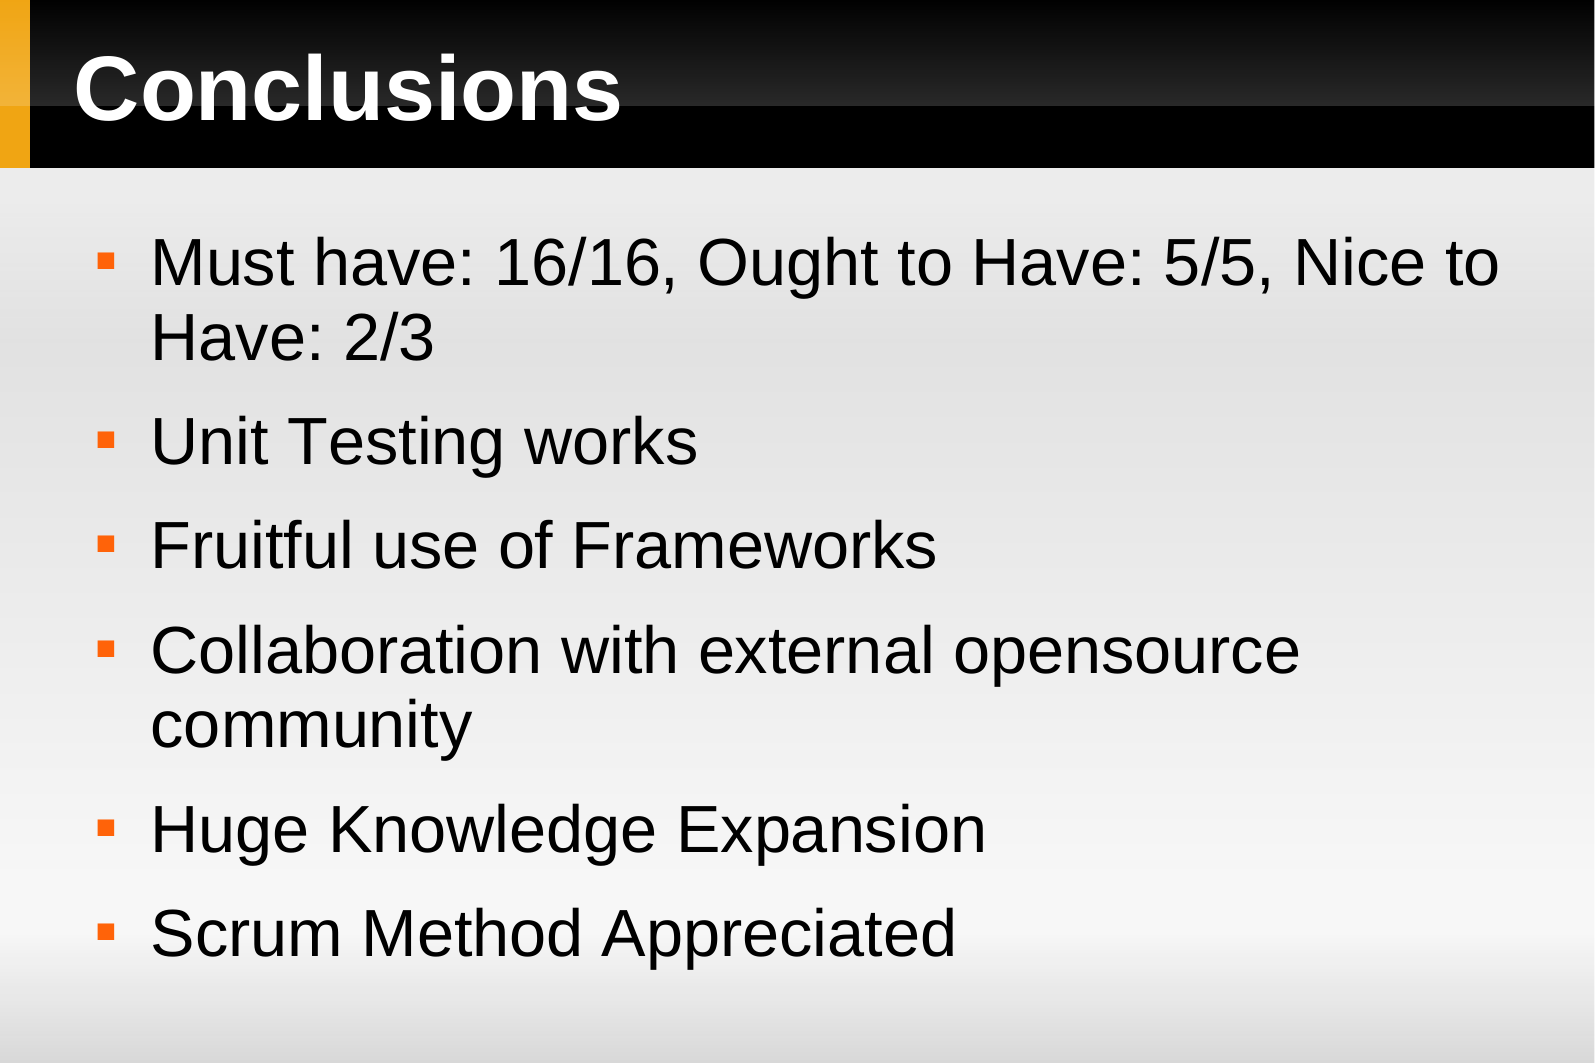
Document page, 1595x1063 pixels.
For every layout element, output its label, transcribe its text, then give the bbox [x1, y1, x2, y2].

picture [0, 0, 1595, 1063]
list Must have: 16/16, Ought to Have: 5/5, Nice to Have: 2/3 Unit Testing works Fruitful use of Frameworks Collaboration with external opensource community Huge Knowledge Expansion Scrum Method Appreciated [79, 225, 1515, 971]
title Conclusions [74, 7, 1510, 171]
